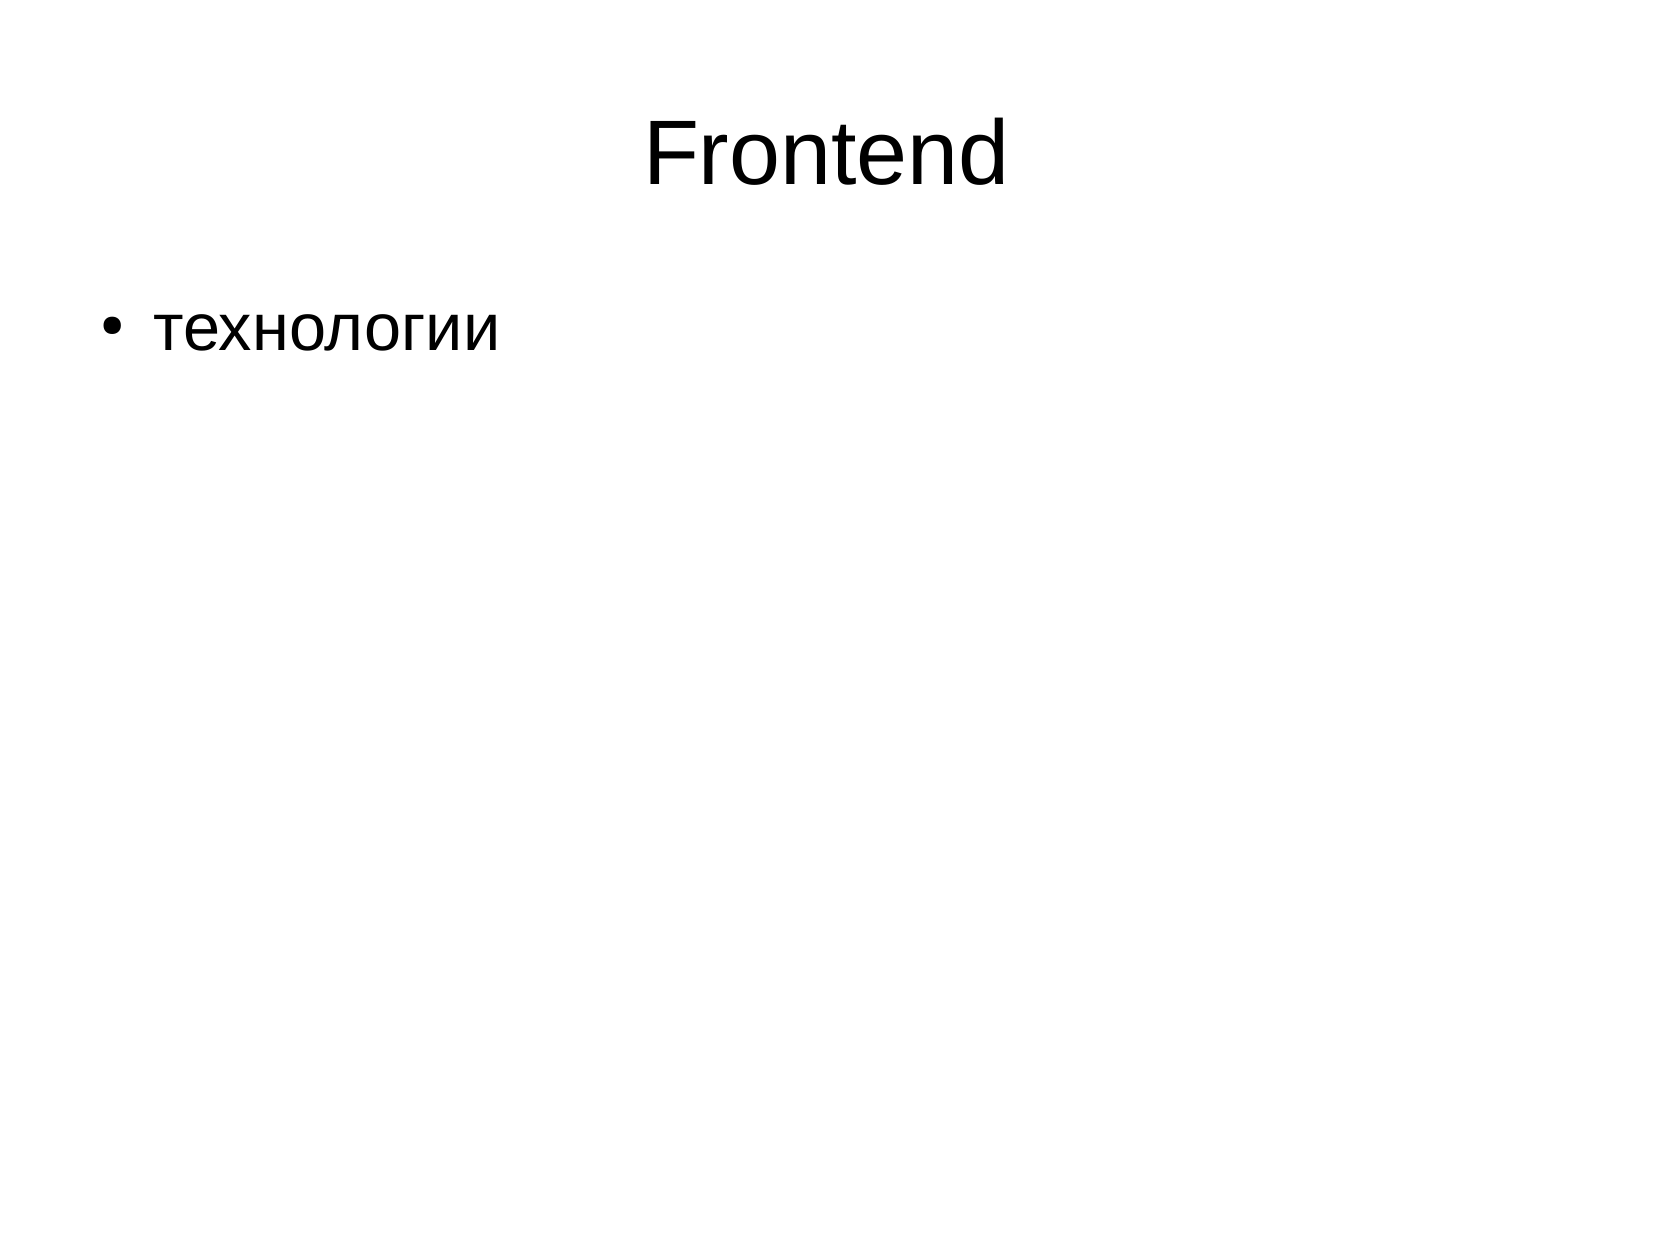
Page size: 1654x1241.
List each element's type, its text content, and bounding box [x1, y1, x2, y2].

title Frontend [82, 49, 1571, 257]
list технологии [82, 290, 1571, 1010]
